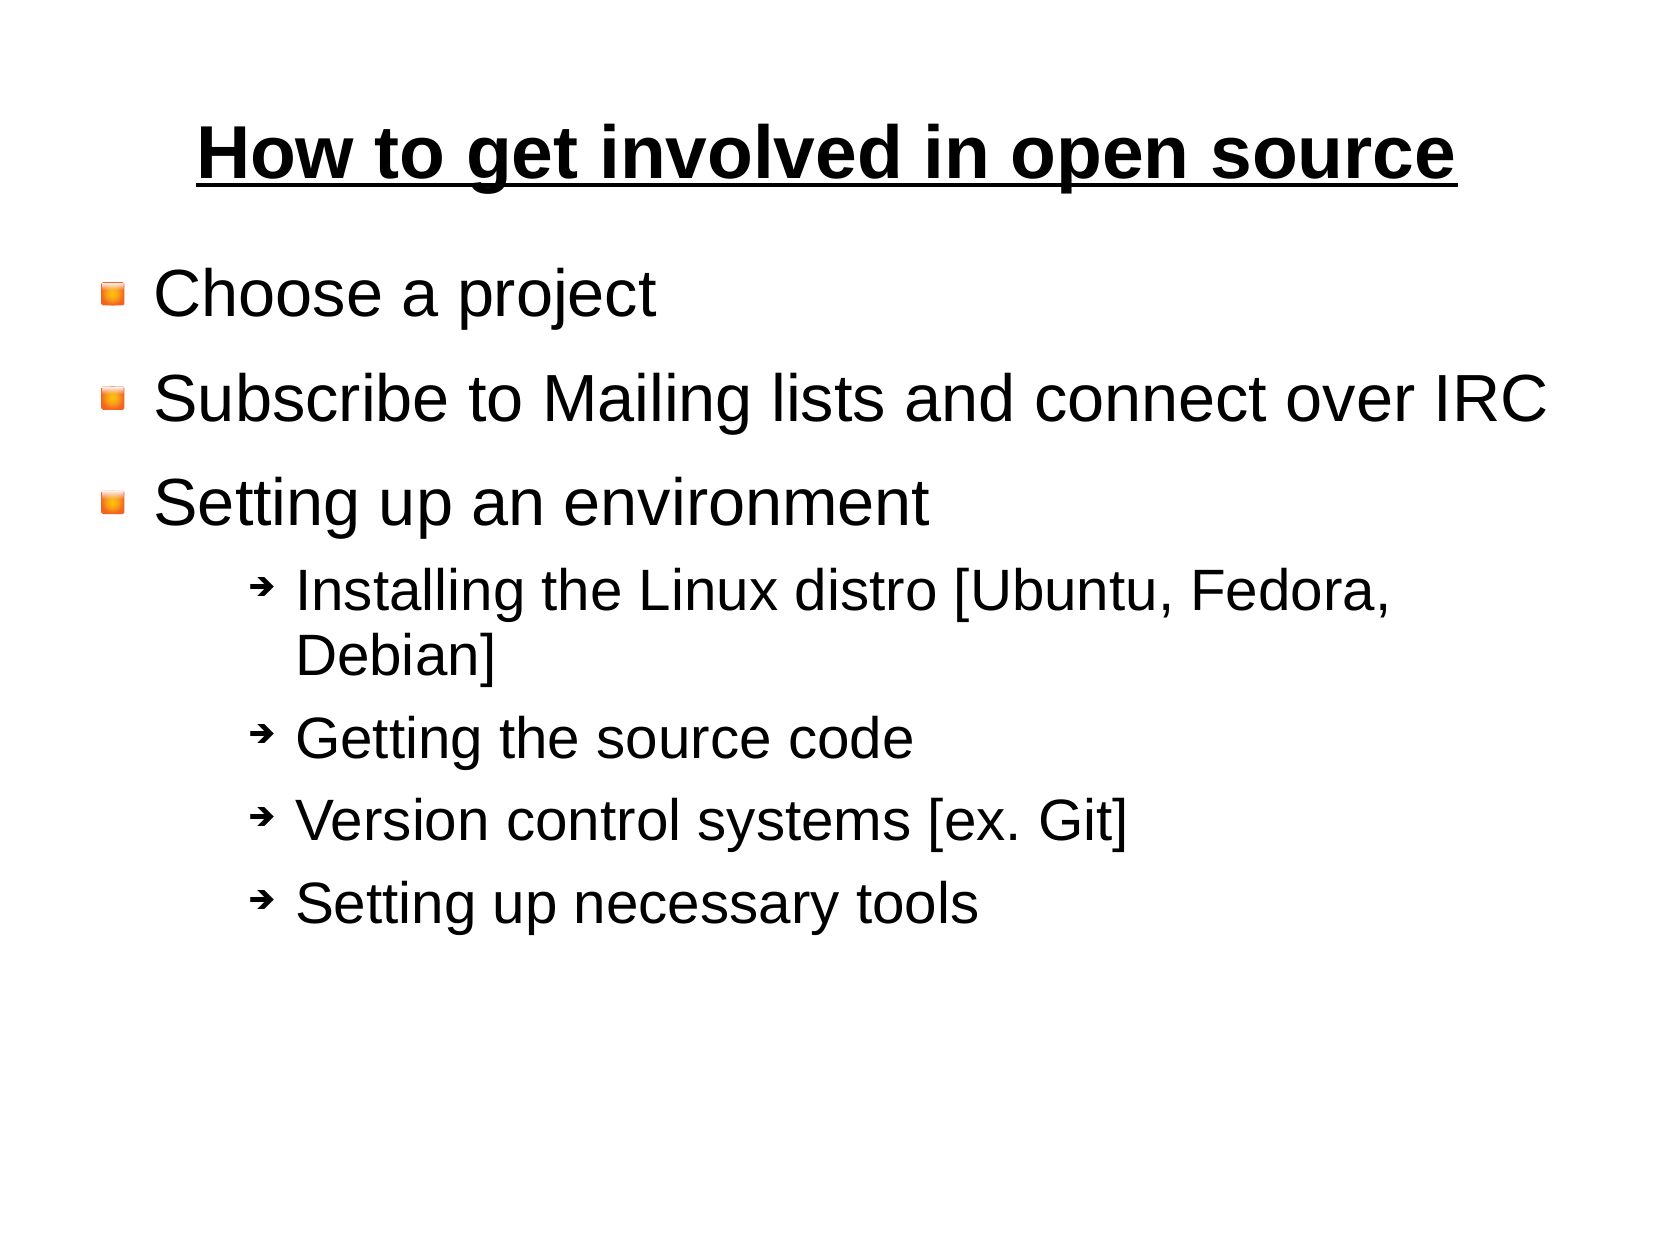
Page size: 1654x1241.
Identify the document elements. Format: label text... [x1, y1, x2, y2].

title How to get involved in open source [82, 49, 1571, 256]
list Choose a project Subscribe to Mailing lists and connect over IRC Setting up an environment Installing the Linux distro [Ubuntu, Fedora, Debian] Getting the source code Version control systems [ex. Git] Setting up necessary tools [82, 256, 1571, 1182]
